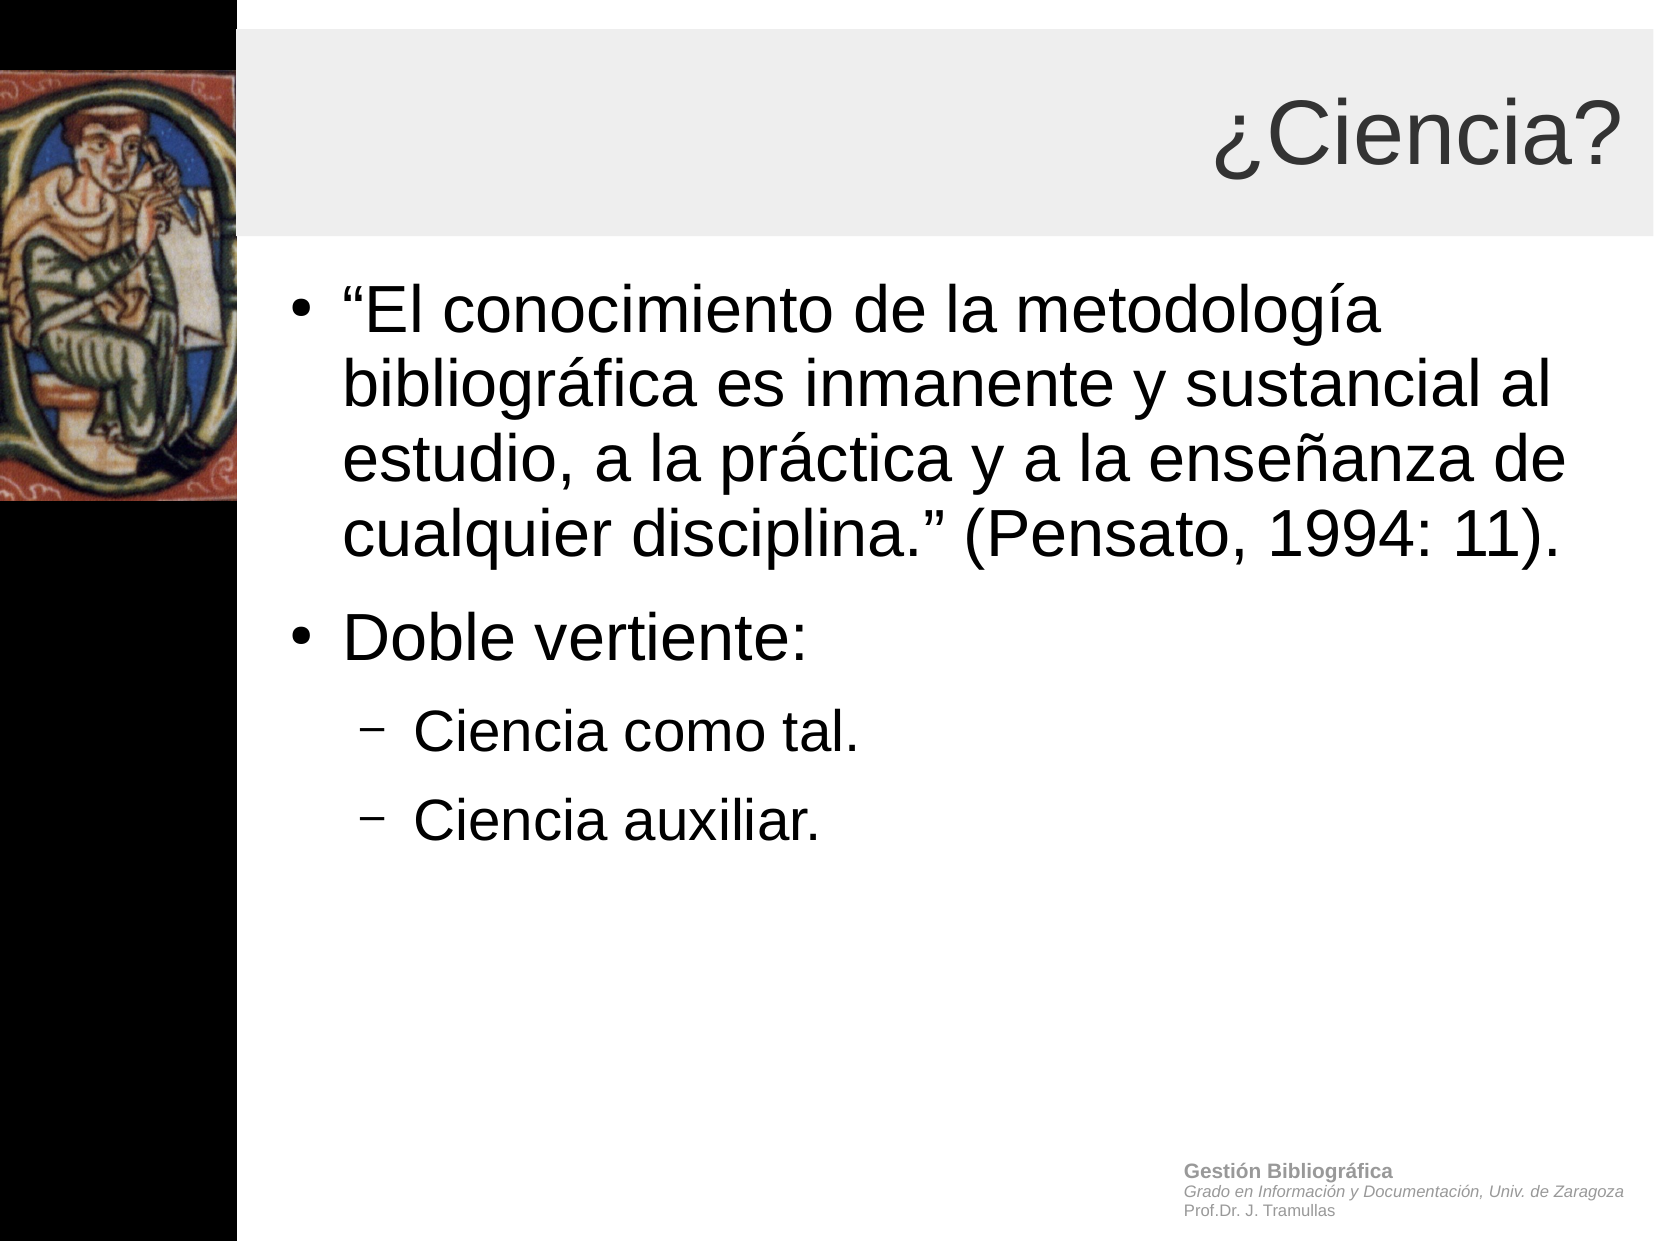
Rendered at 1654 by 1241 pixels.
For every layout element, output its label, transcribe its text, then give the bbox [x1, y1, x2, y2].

picture [0, 70, 237, 501]
title ¿Ciencia? [236, 29, 1654, 237]
list “El conocimiento de la metodología bibliográfica es inmanente y sustancial al estudio, a la práctica y a la enseñanza de cualquier disciplina.” (Pensato, 1994: 11). Doble vertiente: Ciencia como tal. Ciencia auxiliar. [271, 271, 1619, 1134]
